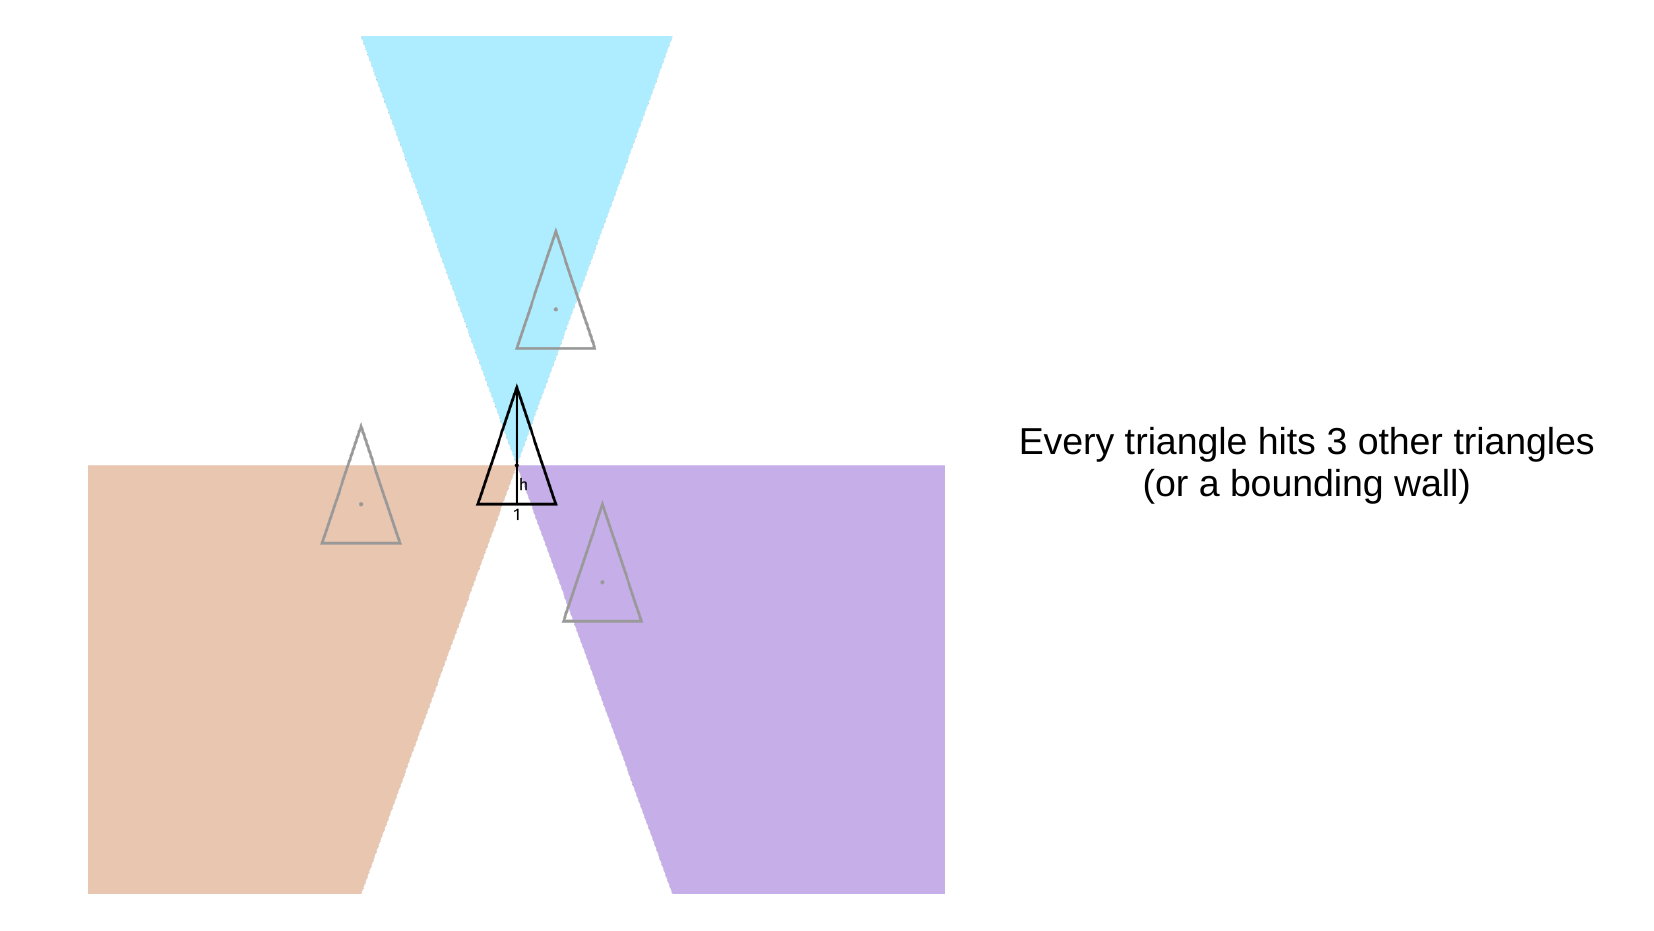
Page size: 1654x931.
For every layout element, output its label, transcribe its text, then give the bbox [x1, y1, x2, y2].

text_box Every triangle hits 3 other triangles (or a bounding wall) [1003, 413, 1625, 680]
picture [88, 36, 945, 894]
